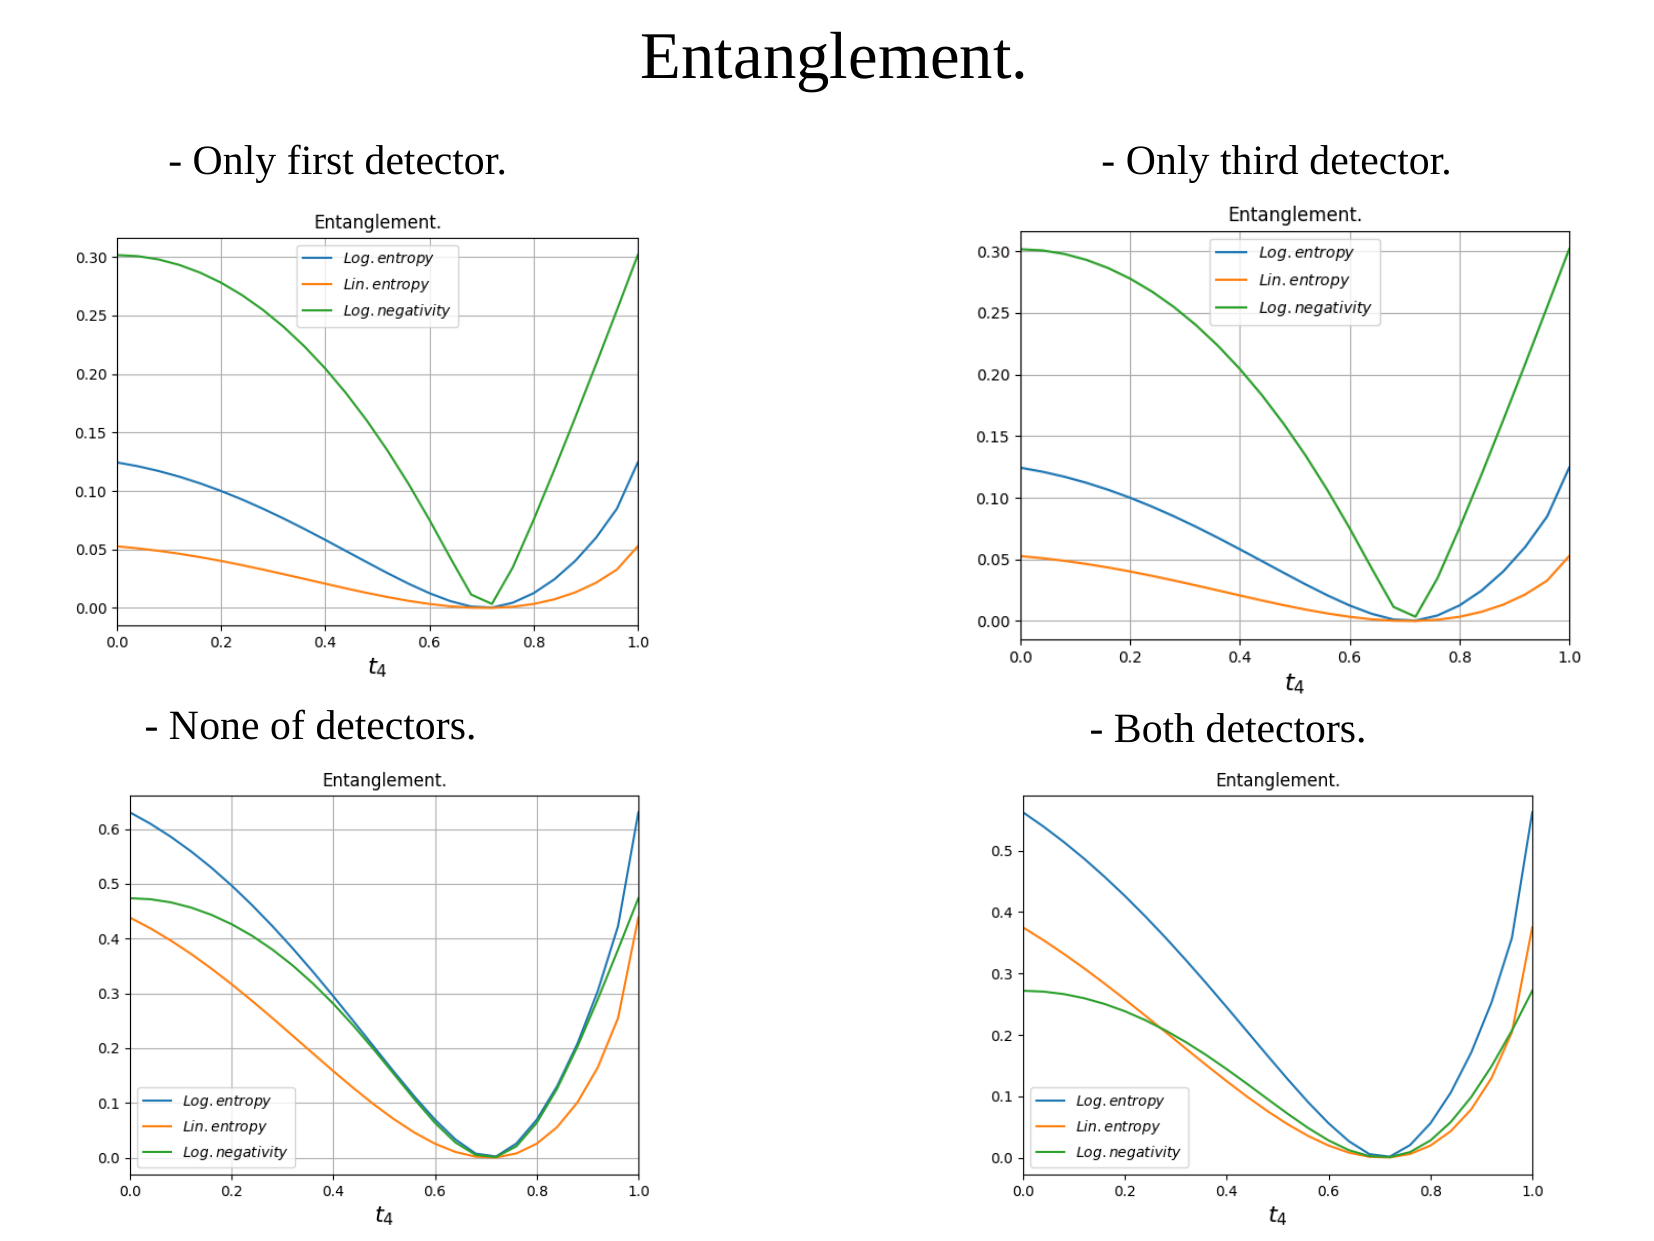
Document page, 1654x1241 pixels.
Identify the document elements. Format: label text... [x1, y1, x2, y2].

picture [59, 200, 662, 681]
text_box Entanglement. [625, 11, 1052, 107]
picture [982, 767, 1548, 1229]
picture [968, 200, 1595, 698]
text_box - Only first detector. [153, 129, 532, 191]
text_box - None of detectors. [129, 694, 508, 756]
picture [97, 767, 662, 1229]
text_box - Only third detector. [1086, 129, 1501, 201]
text_box - Both detectors. [1074, 697, 1418, 769]
